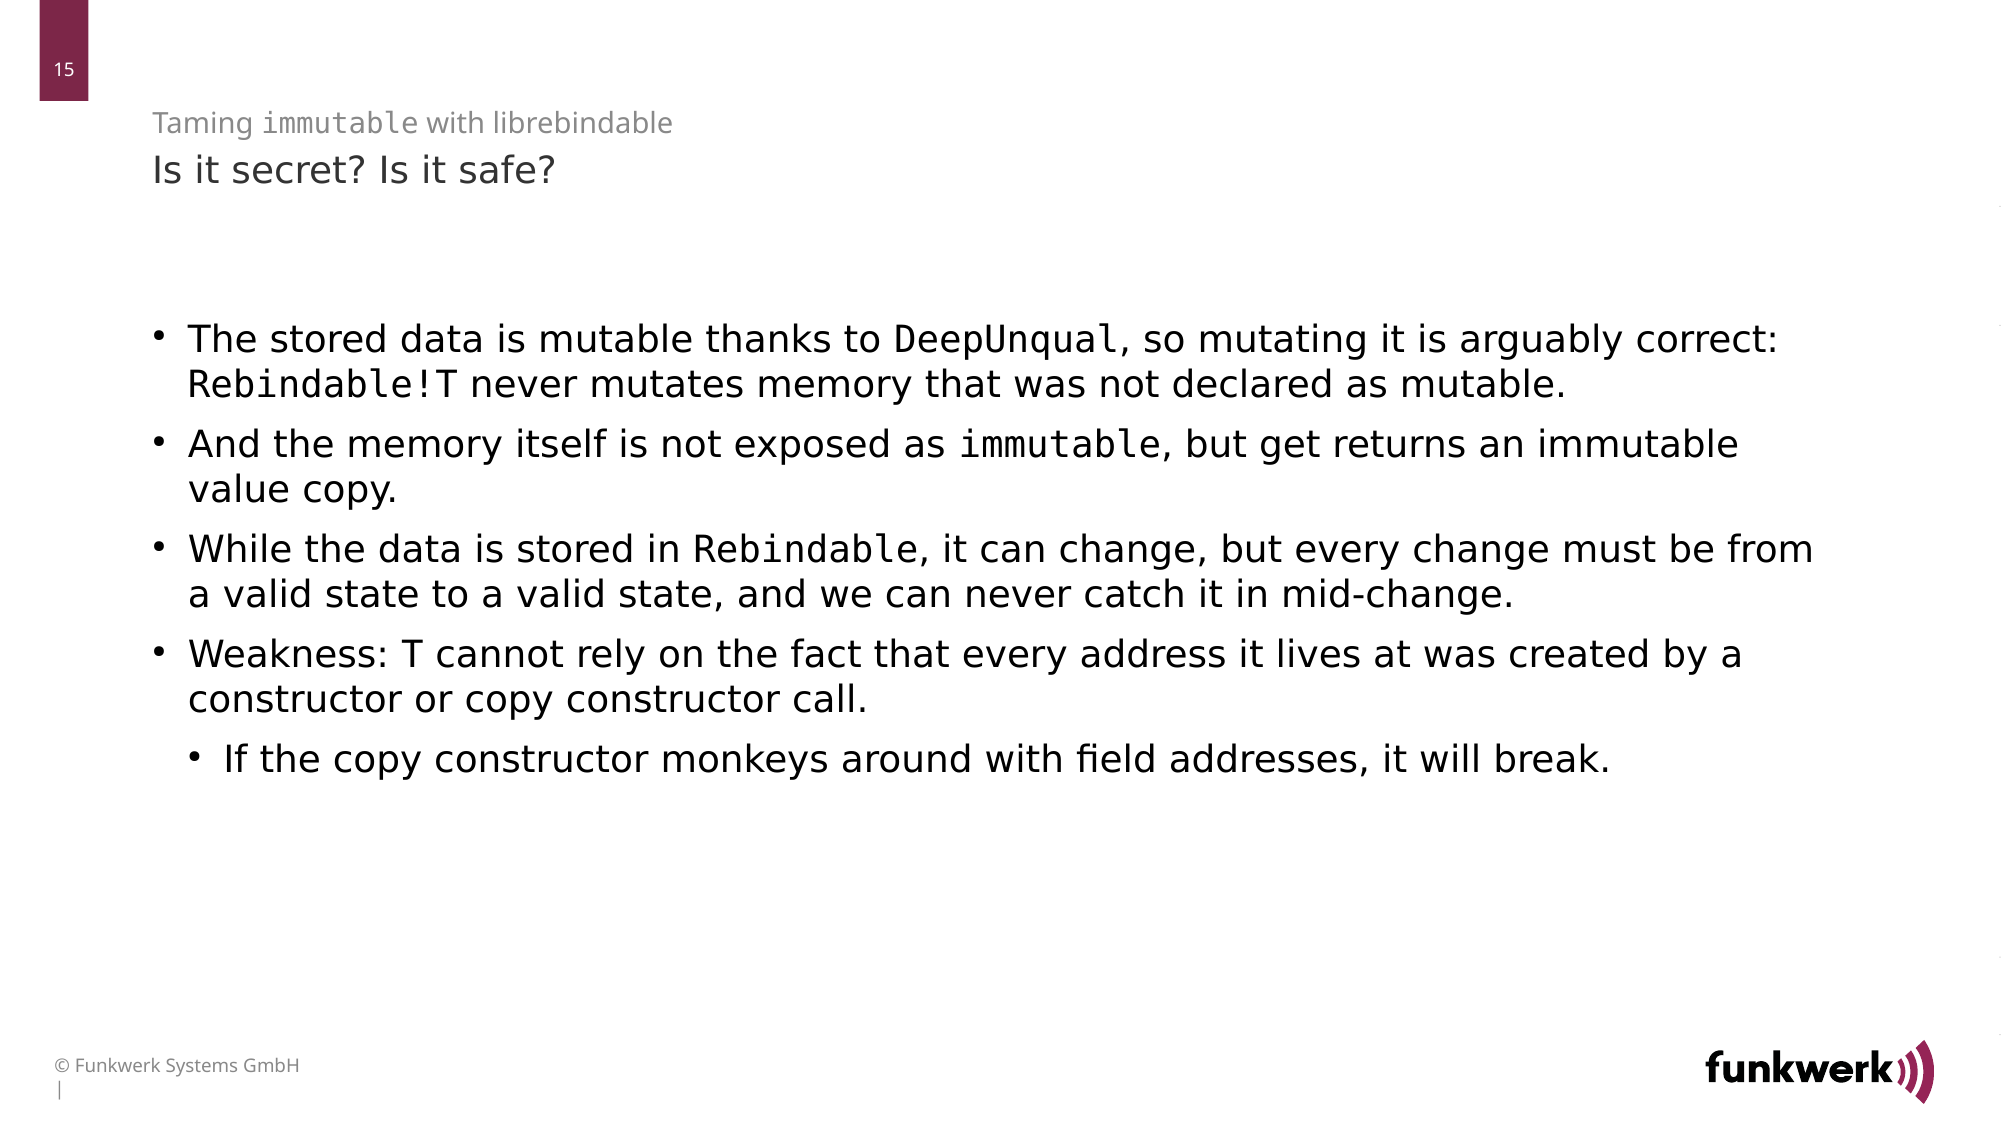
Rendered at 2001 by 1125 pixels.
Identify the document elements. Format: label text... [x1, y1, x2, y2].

text_box Is it secret? Is it safe? [137, 141, 755, 201]
list Taming immutable with librebindable [137, 100, 1850, 153]
list The stored data is mutable thanks to DeepUnqual, so mutating it is arguably correct: Rebindable!T never mutates memory that was not declared as mutable. And the memory itself is not exposed as immutable, but get returns an immutable value copy. While the data is stored in Rebindable, it can change, but every change must be from a valid state to a valid state, and we can never catch it in mid-change. Weakness: T cannot rely on the fact that every address it lives at was created by a constructor or copy constructor call. If the copy constructor monkeys around with field addresses, it will break. [137, 307, 1850, 945]
